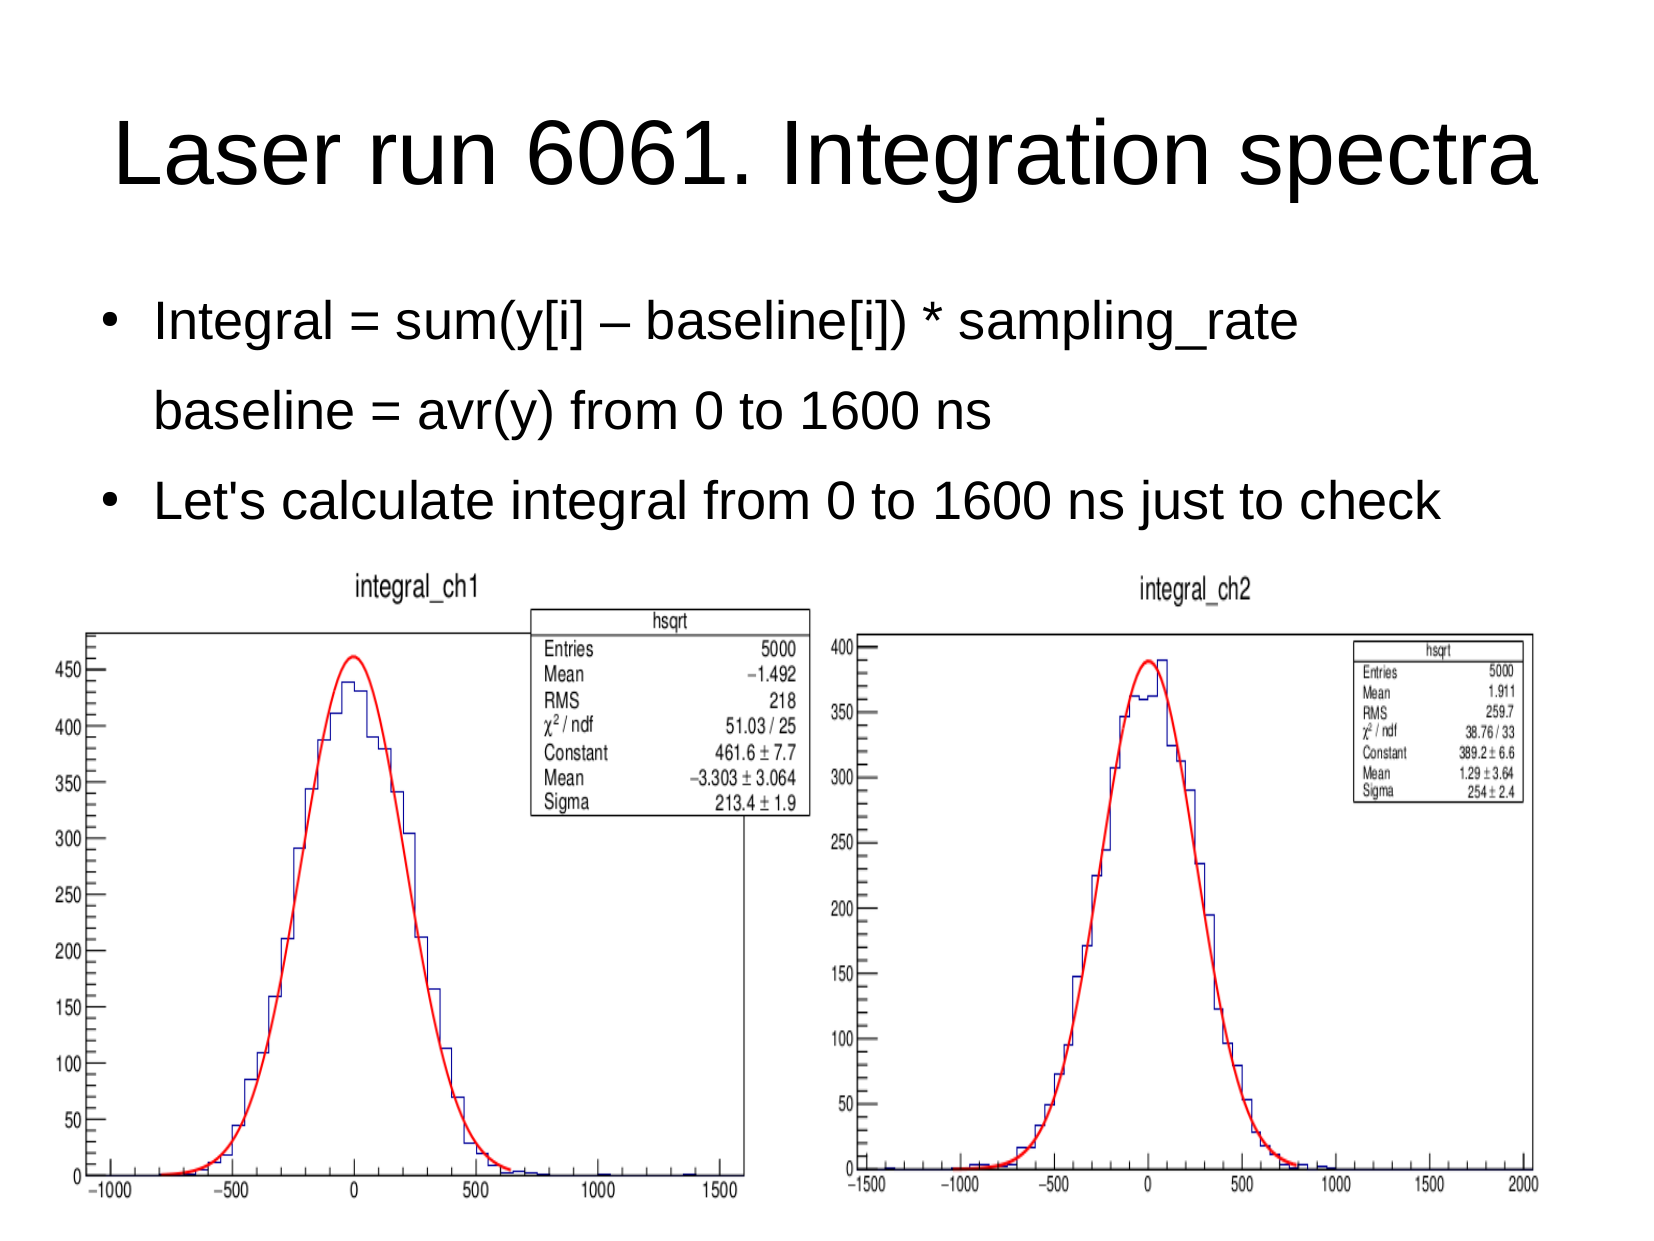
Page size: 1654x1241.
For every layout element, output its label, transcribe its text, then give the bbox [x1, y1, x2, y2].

title Laser run 6061. Integration spectra [82, 49, 1571, 257]
list Integral = sum(y[i] – baseline[i]) * sampling_rate baseline = avr(y) from 0 to 1600 ns Let's calculate integral from 0 to 1600 ns just to check [82, 290, 1571, 569]
picture [4, 566, 1617, 1241]
